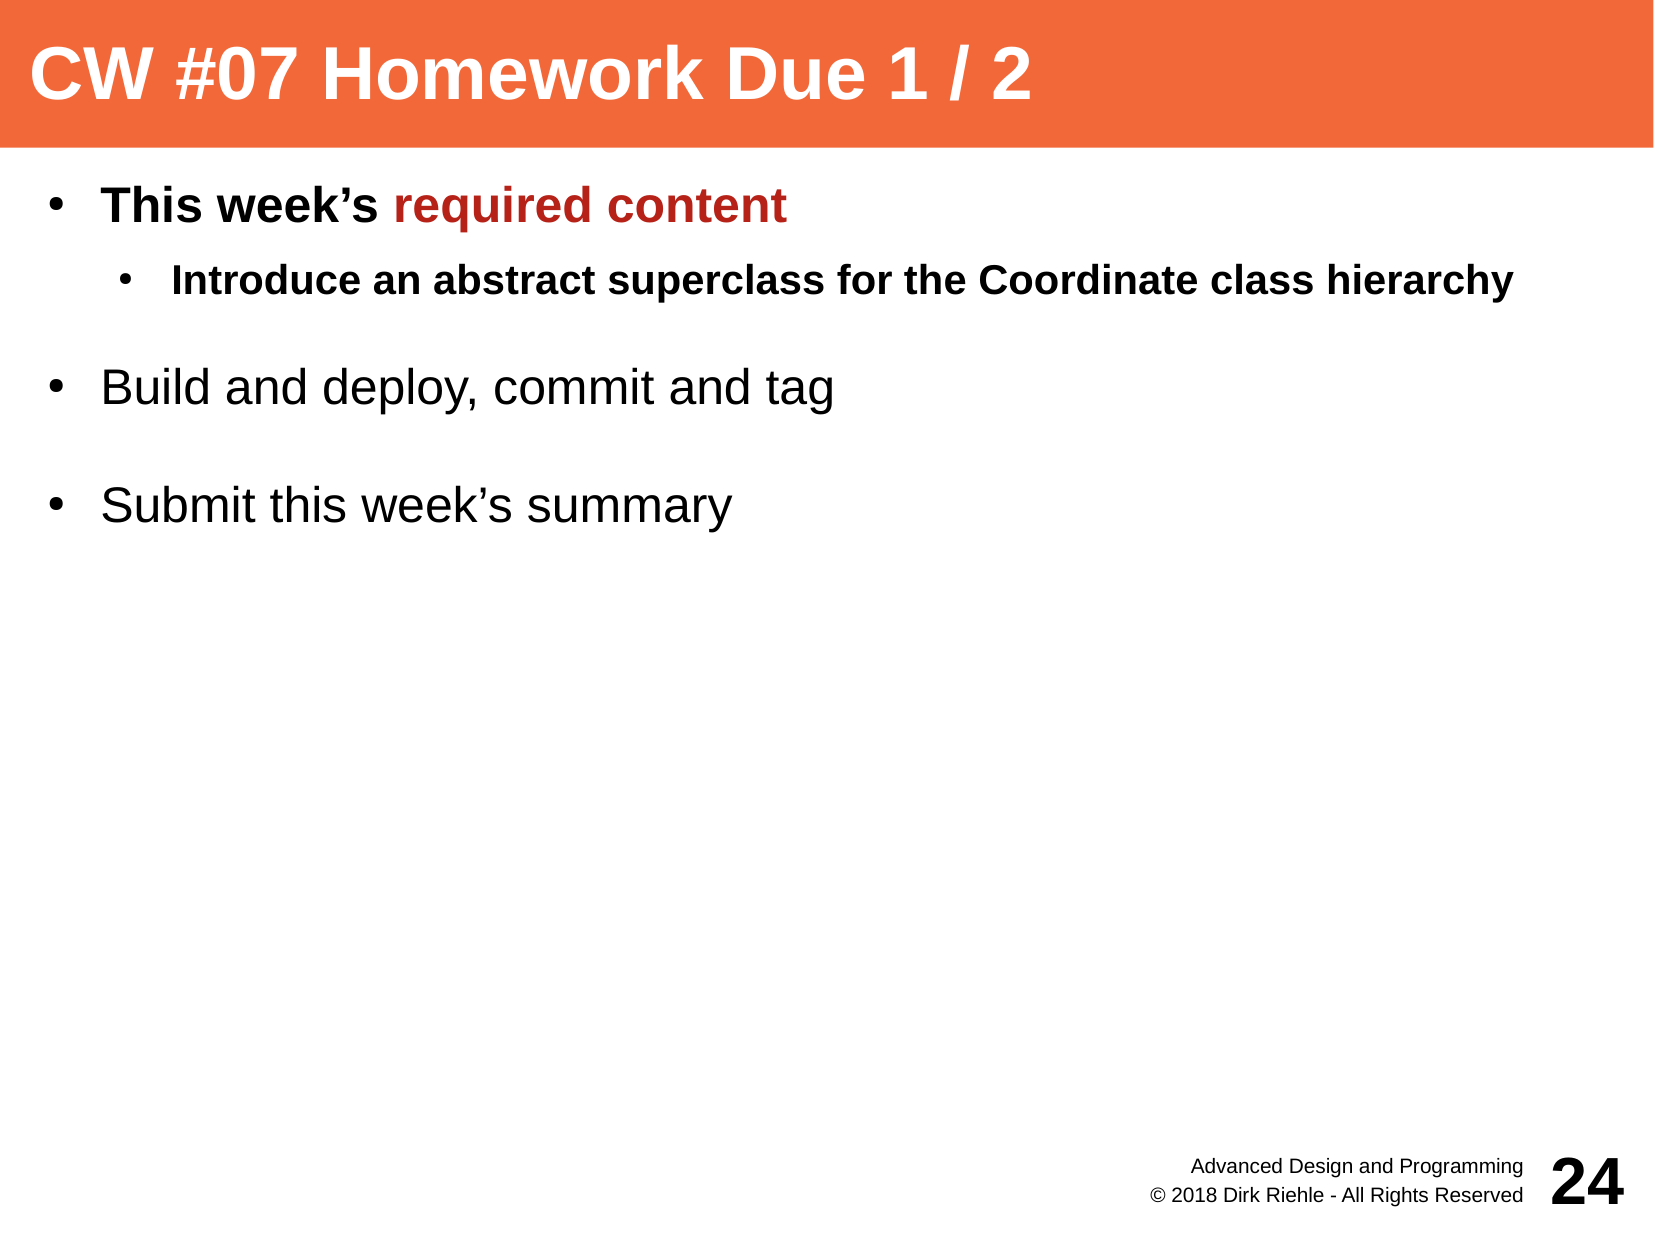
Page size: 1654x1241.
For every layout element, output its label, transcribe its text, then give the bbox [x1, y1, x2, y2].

list This week’s required content Introduce an abstract superclass for the Coordinate class hierarchy Build and deploy, commit and tag Submit this week’s summary [29, 177, 1625, 1211]
title CW #07 Homework Due 1 / 2 [0, 0, 1654, 148]
